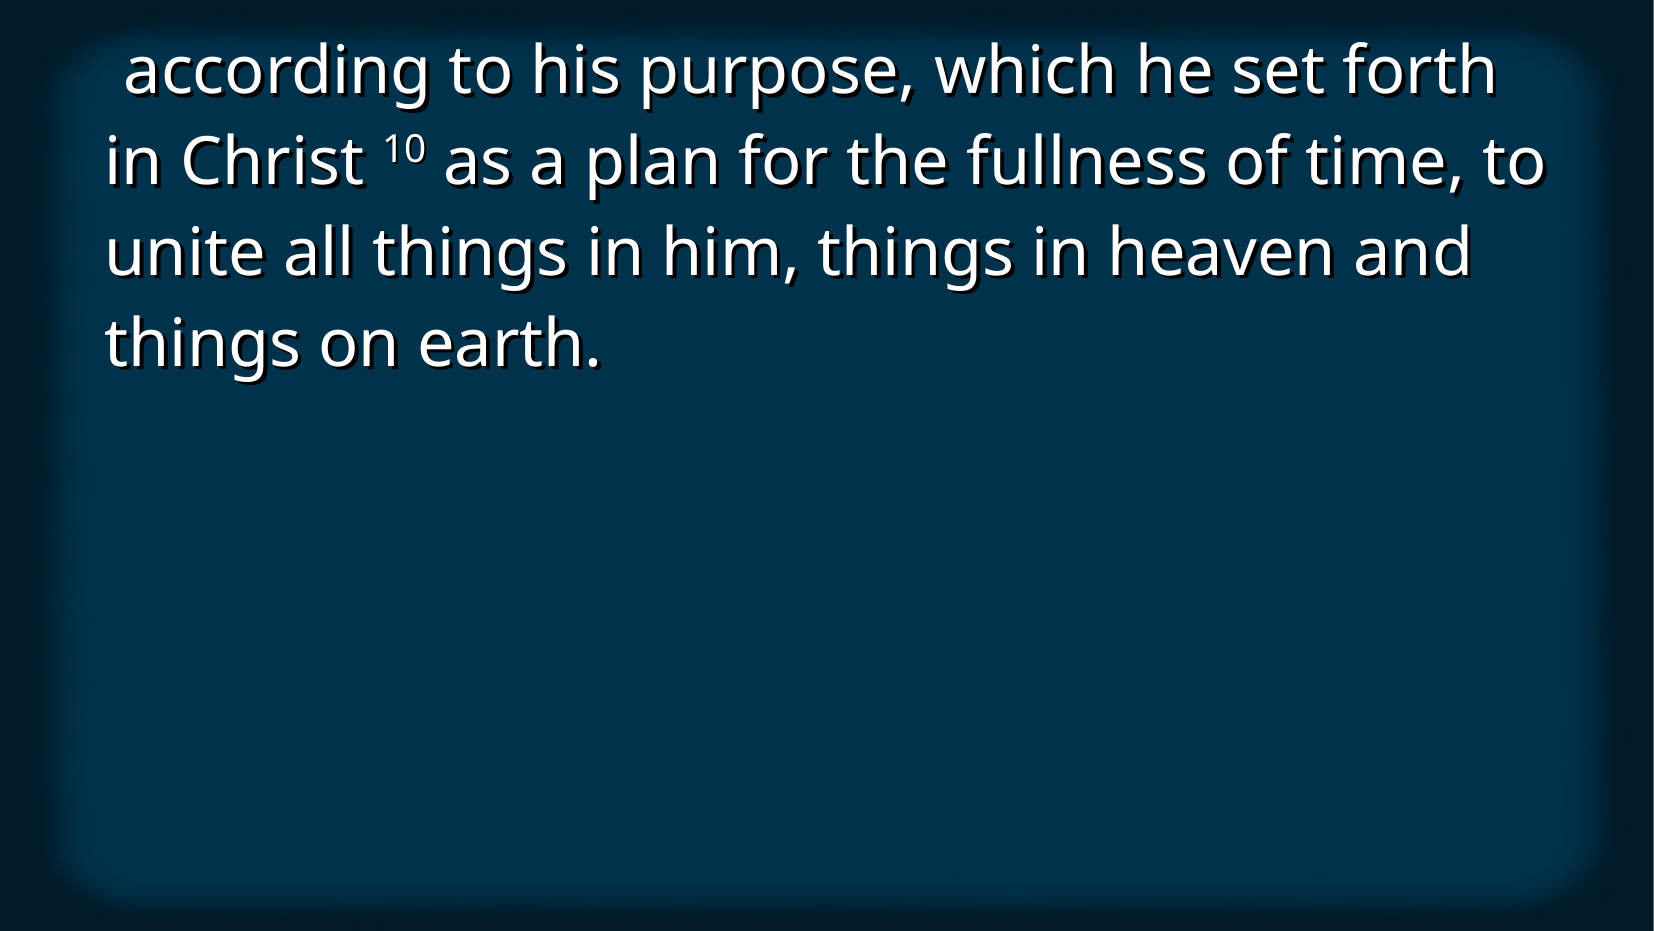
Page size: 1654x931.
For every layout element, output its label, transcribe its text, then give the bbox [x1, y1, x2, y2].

picture [0, 0, 1654, 931]
text_box according to his purpose, which he set forth in Christ 10 as a plan for the fullness of time, to unite all things in him, things in heaven and things on earth. [90, 15, 1591, 385]
